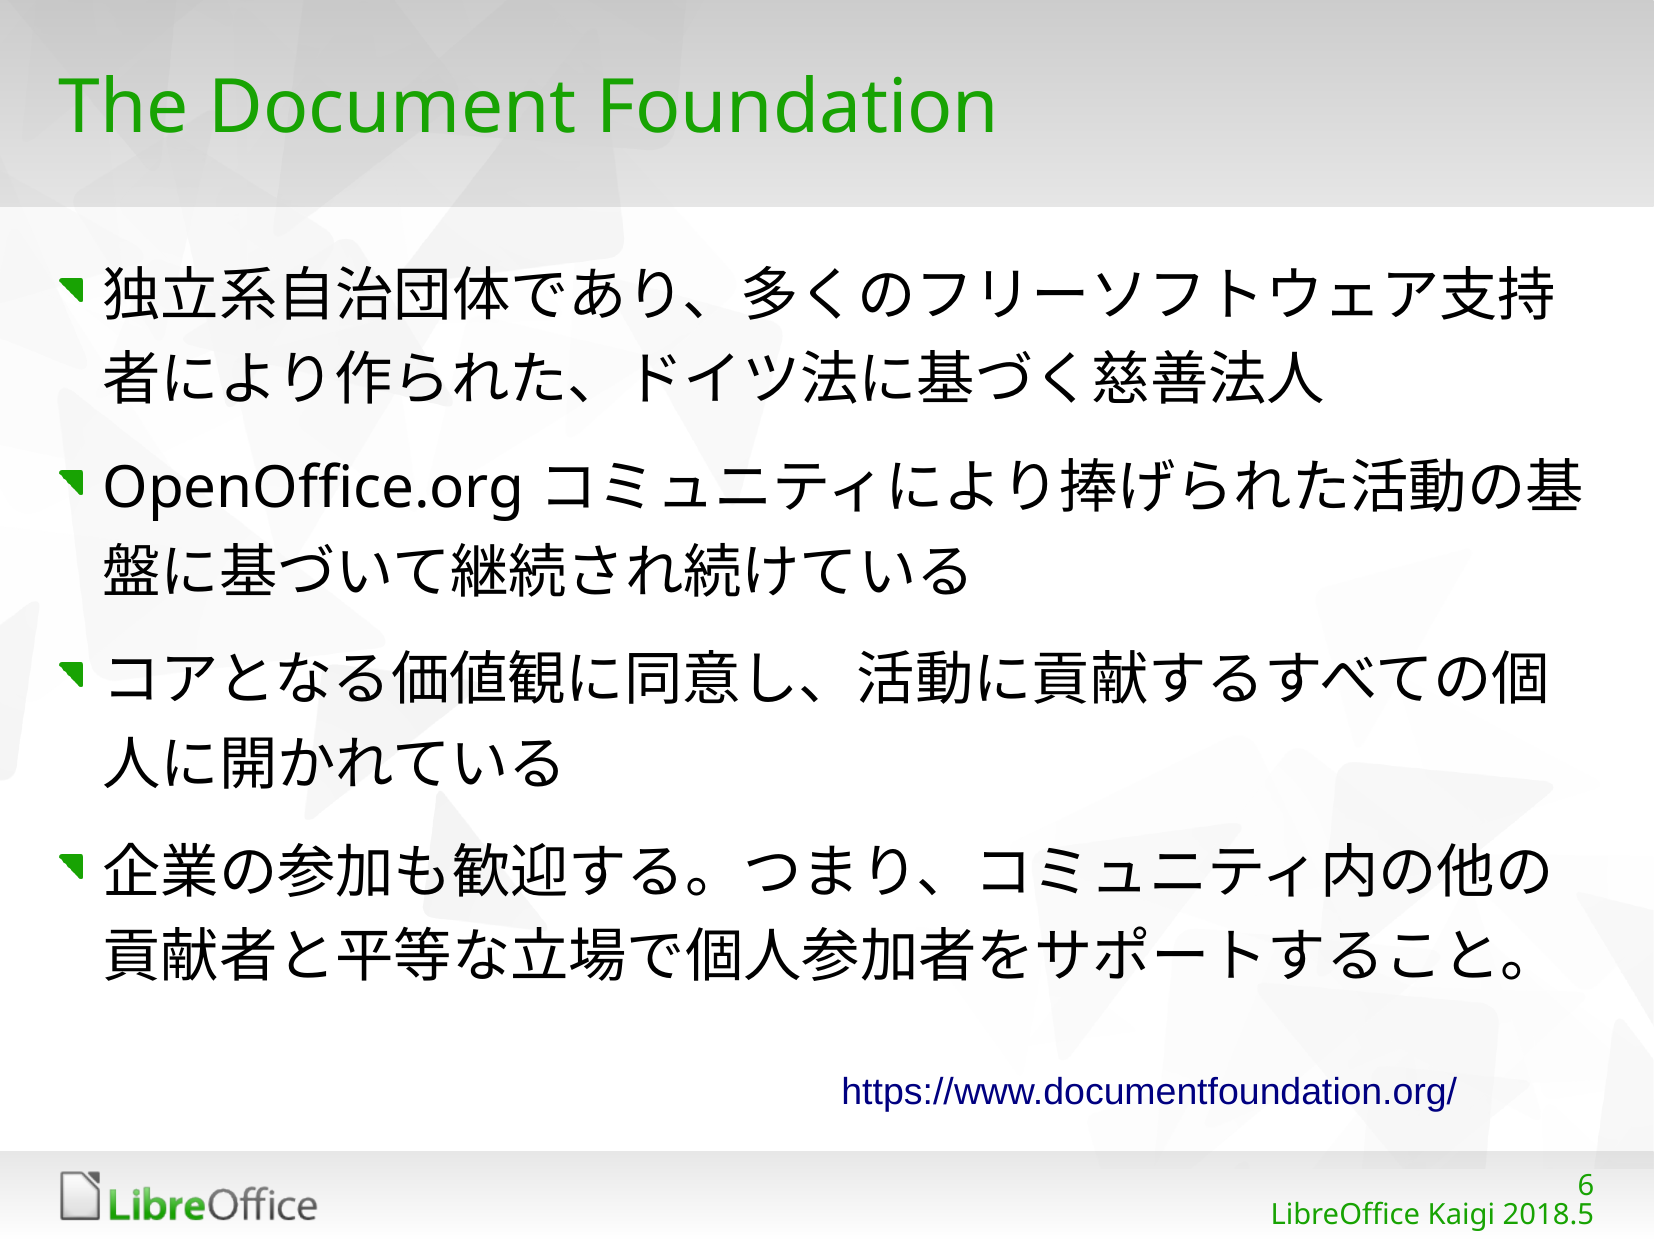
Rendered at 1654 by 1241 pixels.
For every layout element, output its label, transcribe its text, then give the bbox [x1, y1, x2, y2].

list 独立系自治団体であり、多くのフリーソフトウェア支持者により作られた、ドイツ法に基づく慈善法人 OpenOffice.orgコミュニティにより捧げられた活動の基盤に基づいて継続され続けている コアとなる価値観に同意し、活動に貢献するすべての個人に開かれている 企業の参加も歓迎する。つまり、コミュニティ内の他の貢献者と平等な立場で個人参加者をサポートすること。 [59, 248, 1595, 1010]
title The Document Foundation [59, 29, 1595, 178]
text_box https://www.documentfoundation.org/ [826, 1062, 1625, 1120]
picture [915, 548, 1654, 1169]
picture [41, 1152, 337, 1240]
picture [0, 0, 783, 931]
